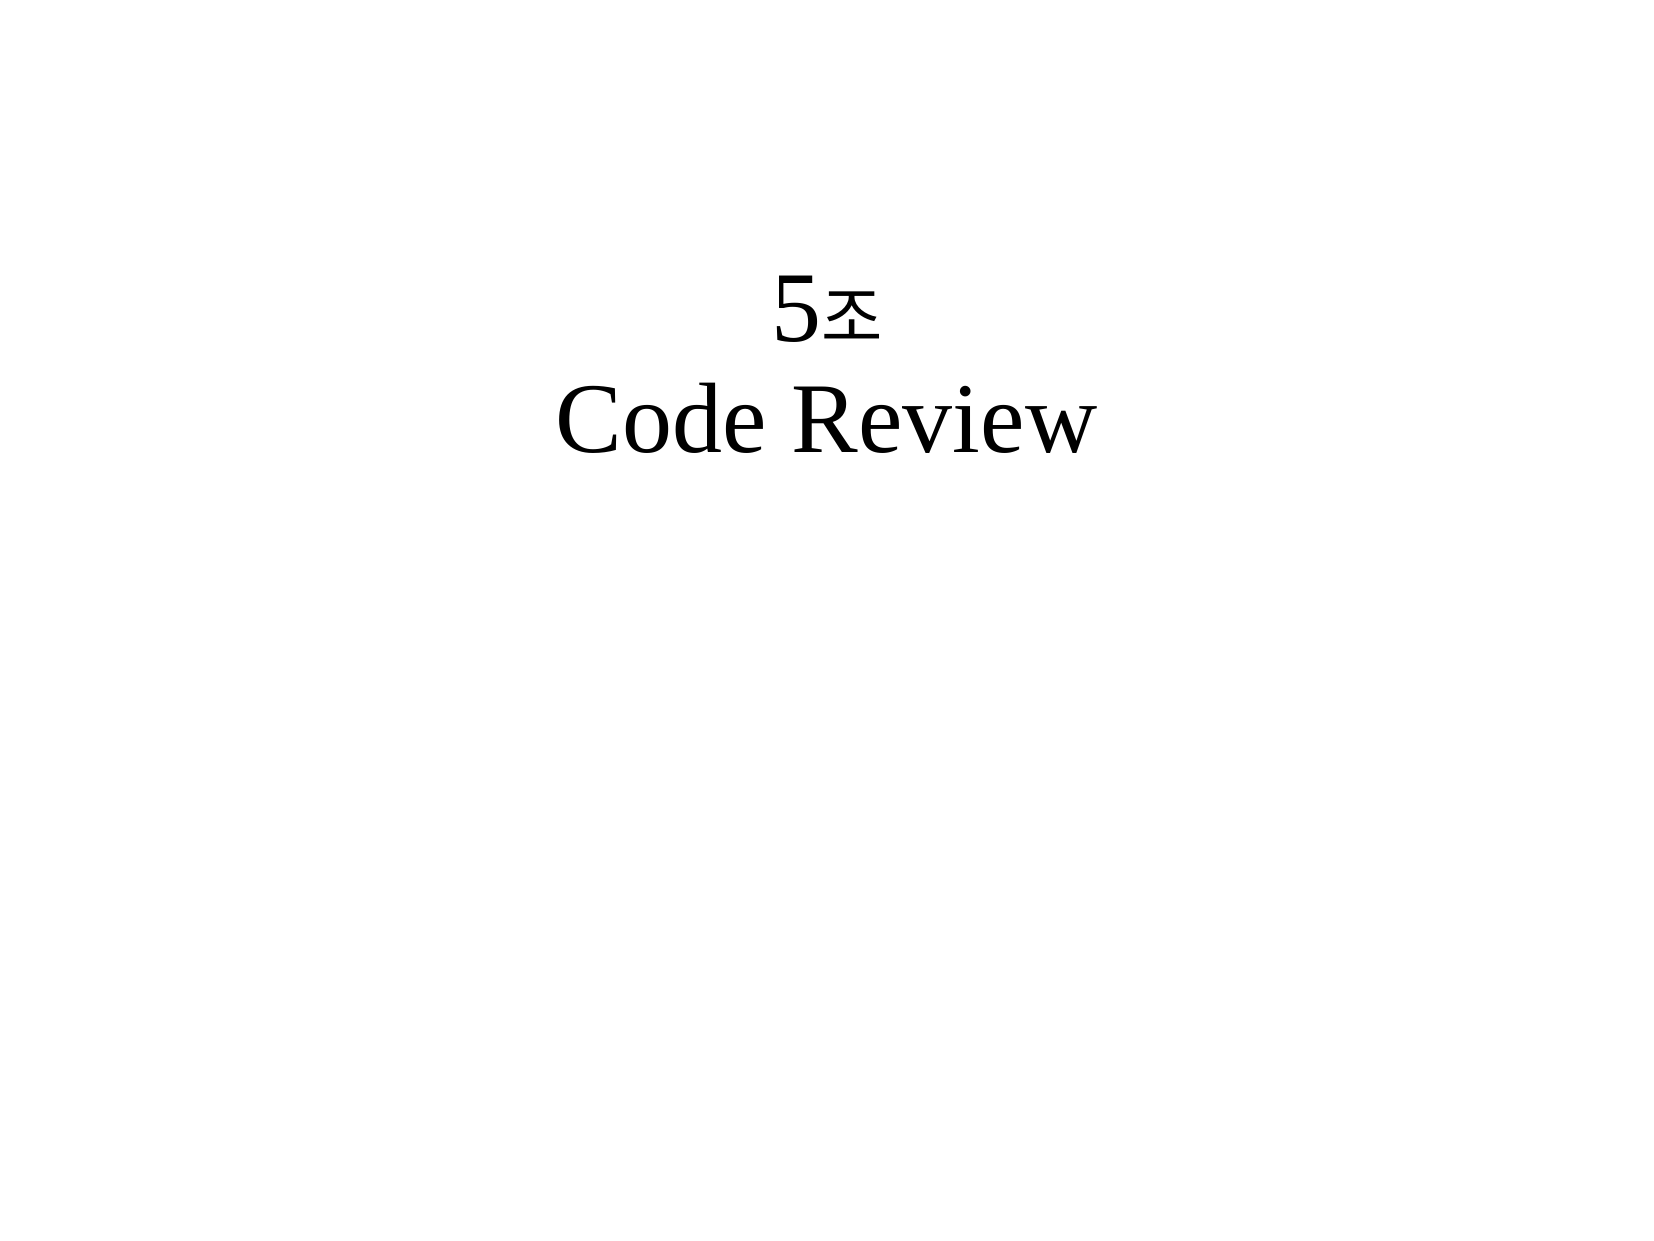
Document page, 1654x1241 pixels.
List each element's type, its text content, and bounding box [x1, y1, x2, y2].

subtitle 5조 Code Review [82, 49, 1571, 1010]
